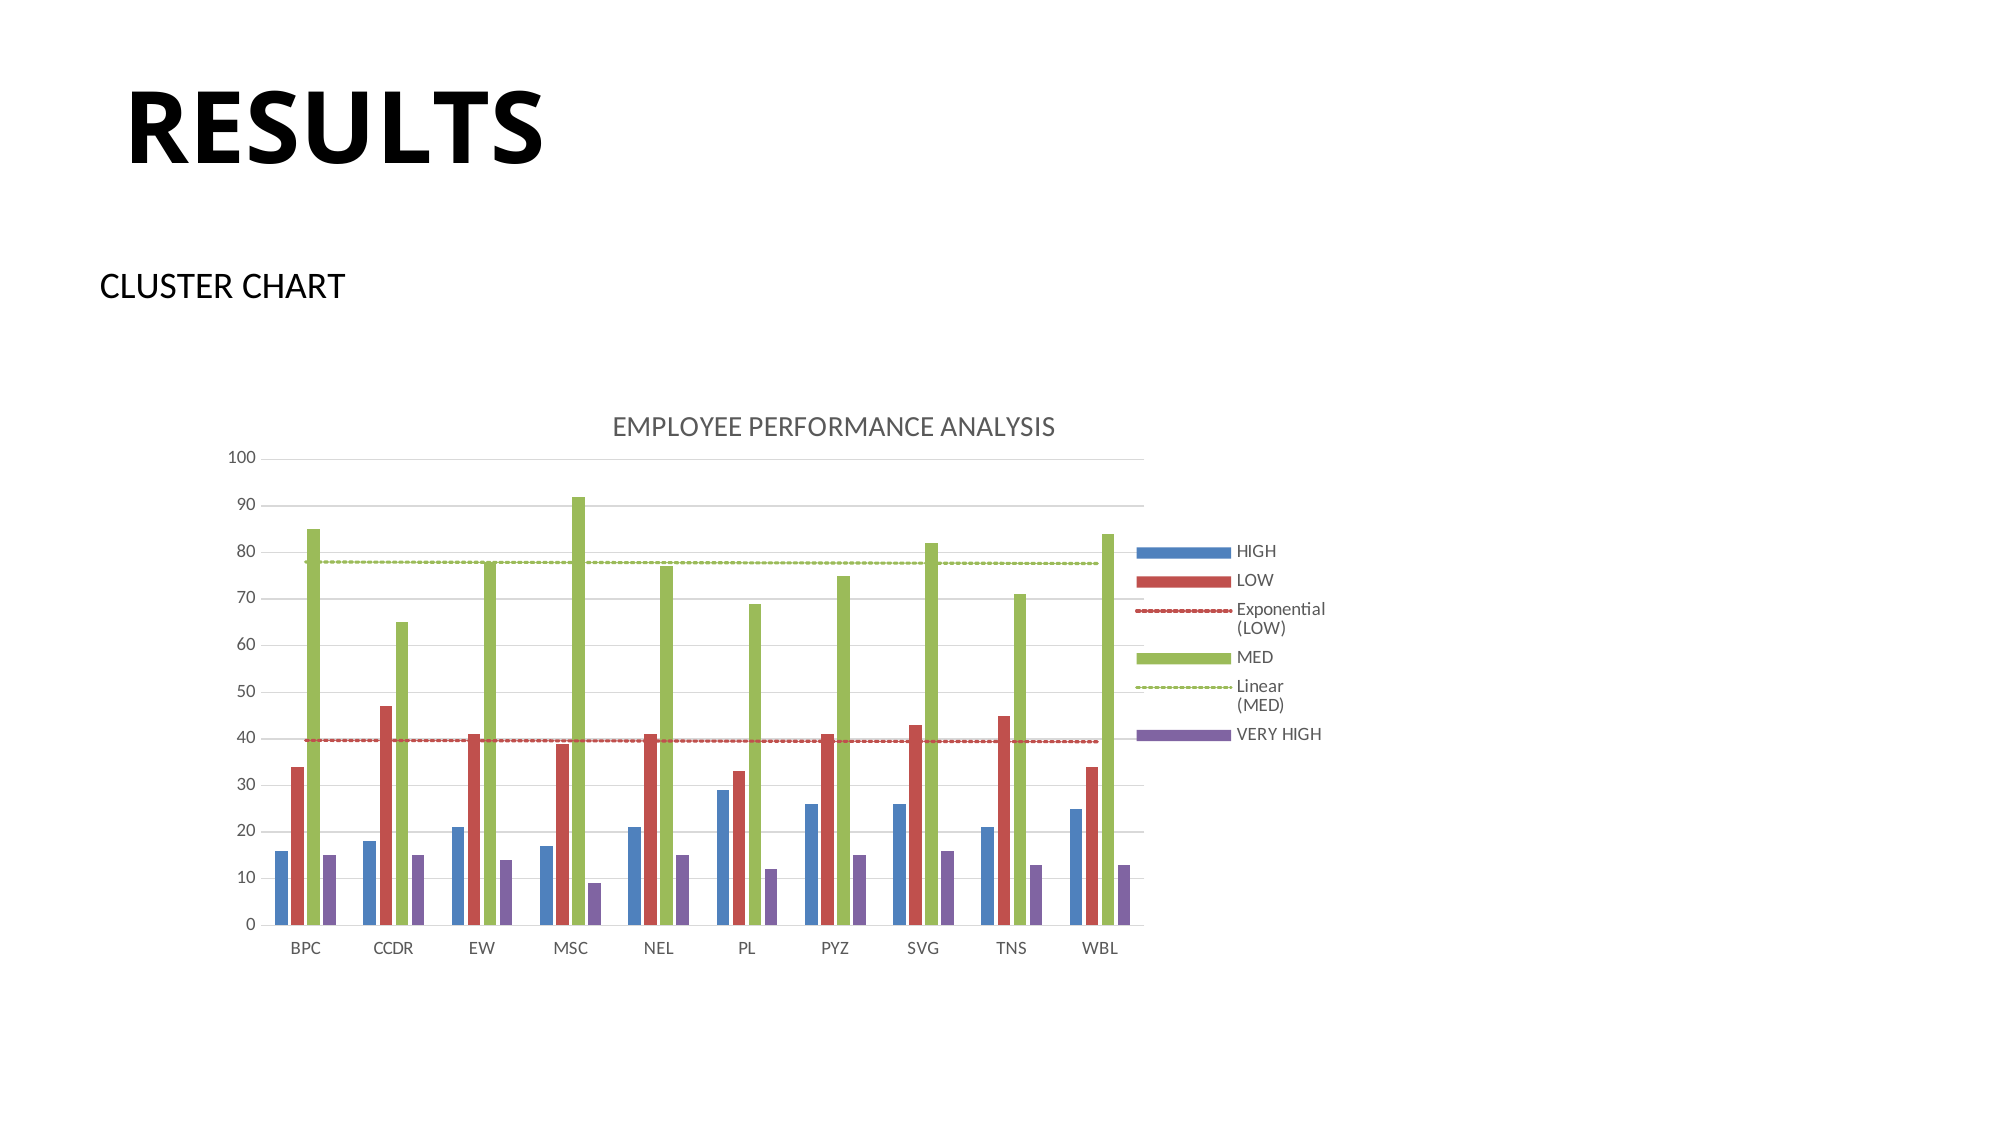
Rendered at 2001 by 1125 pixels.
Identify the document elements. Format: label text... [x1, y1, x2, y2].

list CLUSTER CHART [99, 261, 1900, 307]
title RESULTS [123, 63, 1877, 188]
chart [225, 329, 1367, 1056]
